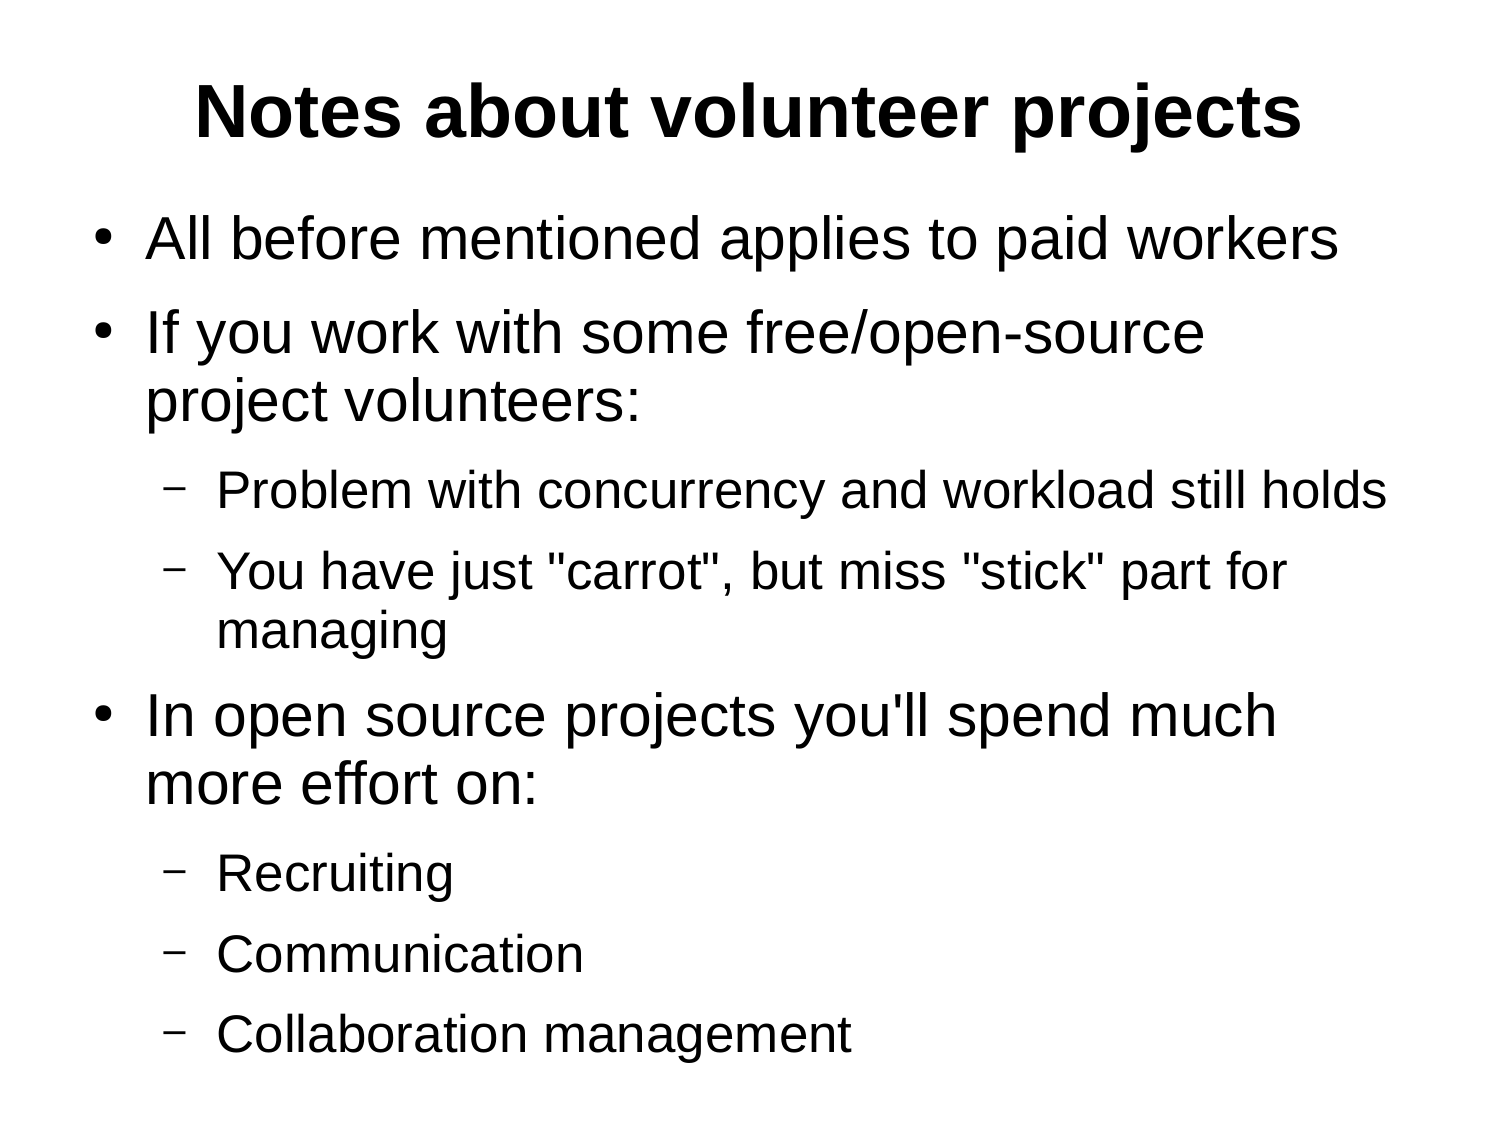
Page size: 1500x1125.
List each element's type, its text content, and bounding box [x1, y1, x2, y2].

list All before mentioned applies to paid workers If you work with some free/open-source project volunteers: Problem with concurrency and workload still holds You have just "carrot", but miss "stick" part for managing In open source projects you'll spend much more effort on: Recruiting Communication Collaboration management [75, 204, 1395, 1075]
title Notes about volunteer projects [75, 44, 1425, 177]
